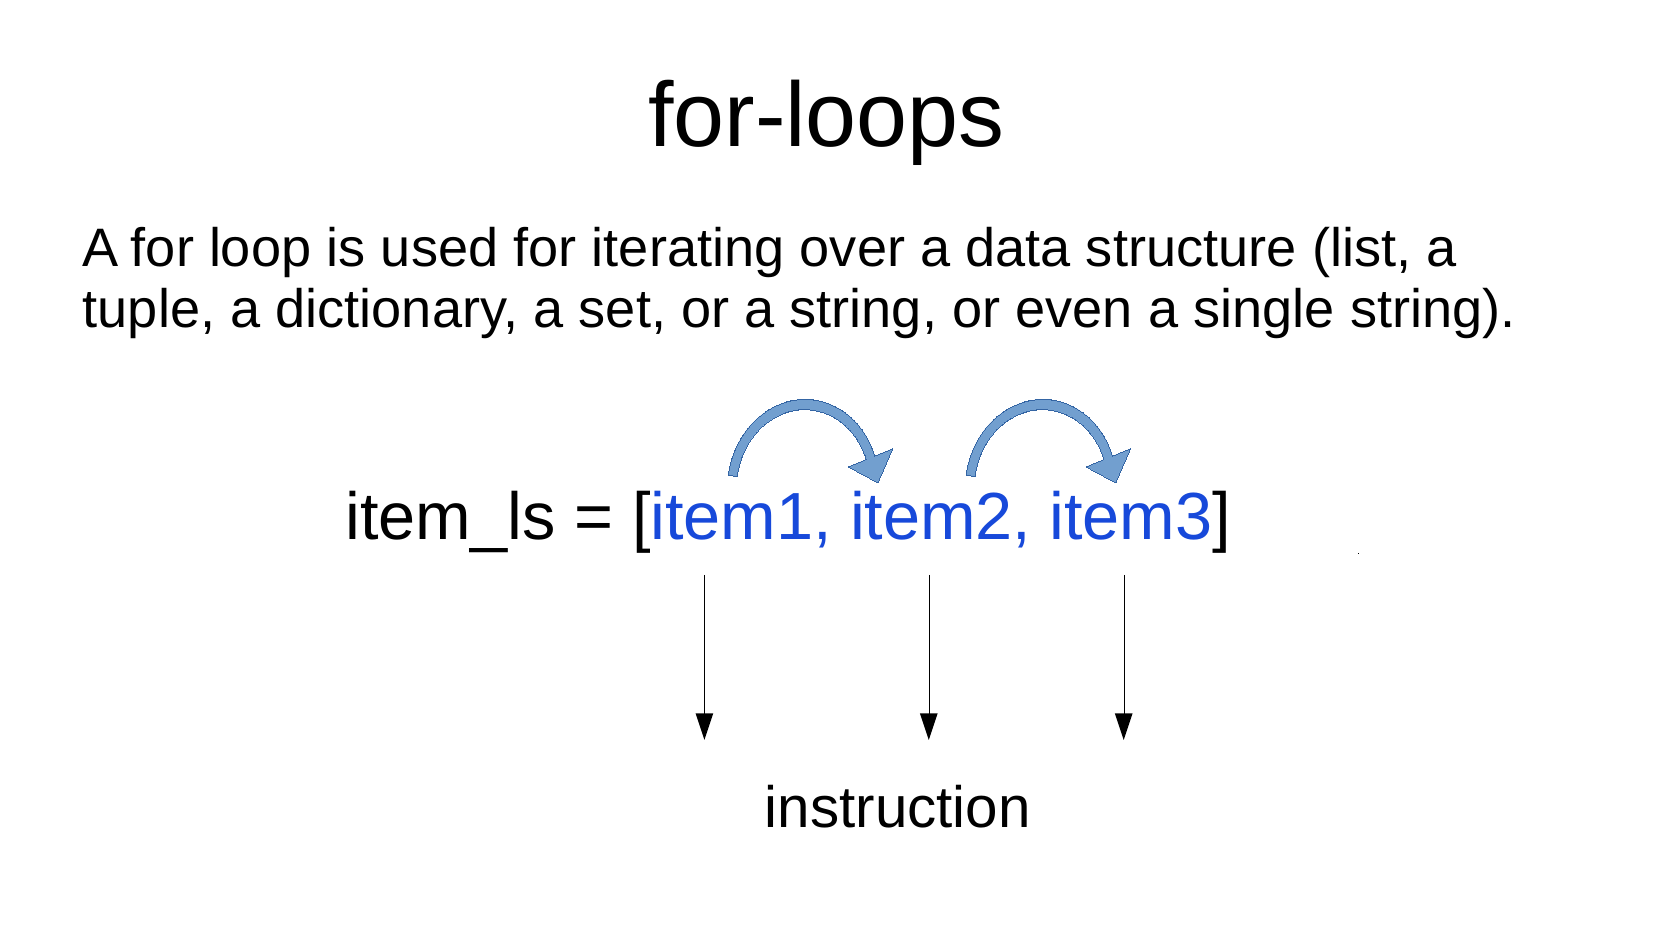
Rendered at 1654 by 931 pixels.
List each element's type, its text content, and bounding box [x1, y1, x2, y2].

text_box item_ls = [item1, item2, item3] [330, 471, 1359, 636]
text_box [728, 399, 893, 483]
text_box [966, 399, 1131, 483]
title for-loops [82, 37, 1571, 193]
list A for loop is used for iterating over a data structure (list, a tuple, a dictionary, a set, or a string, or even a single string). [82, 217, 1571, 758]
text_box instruction [750, 767, 1111, 886]
